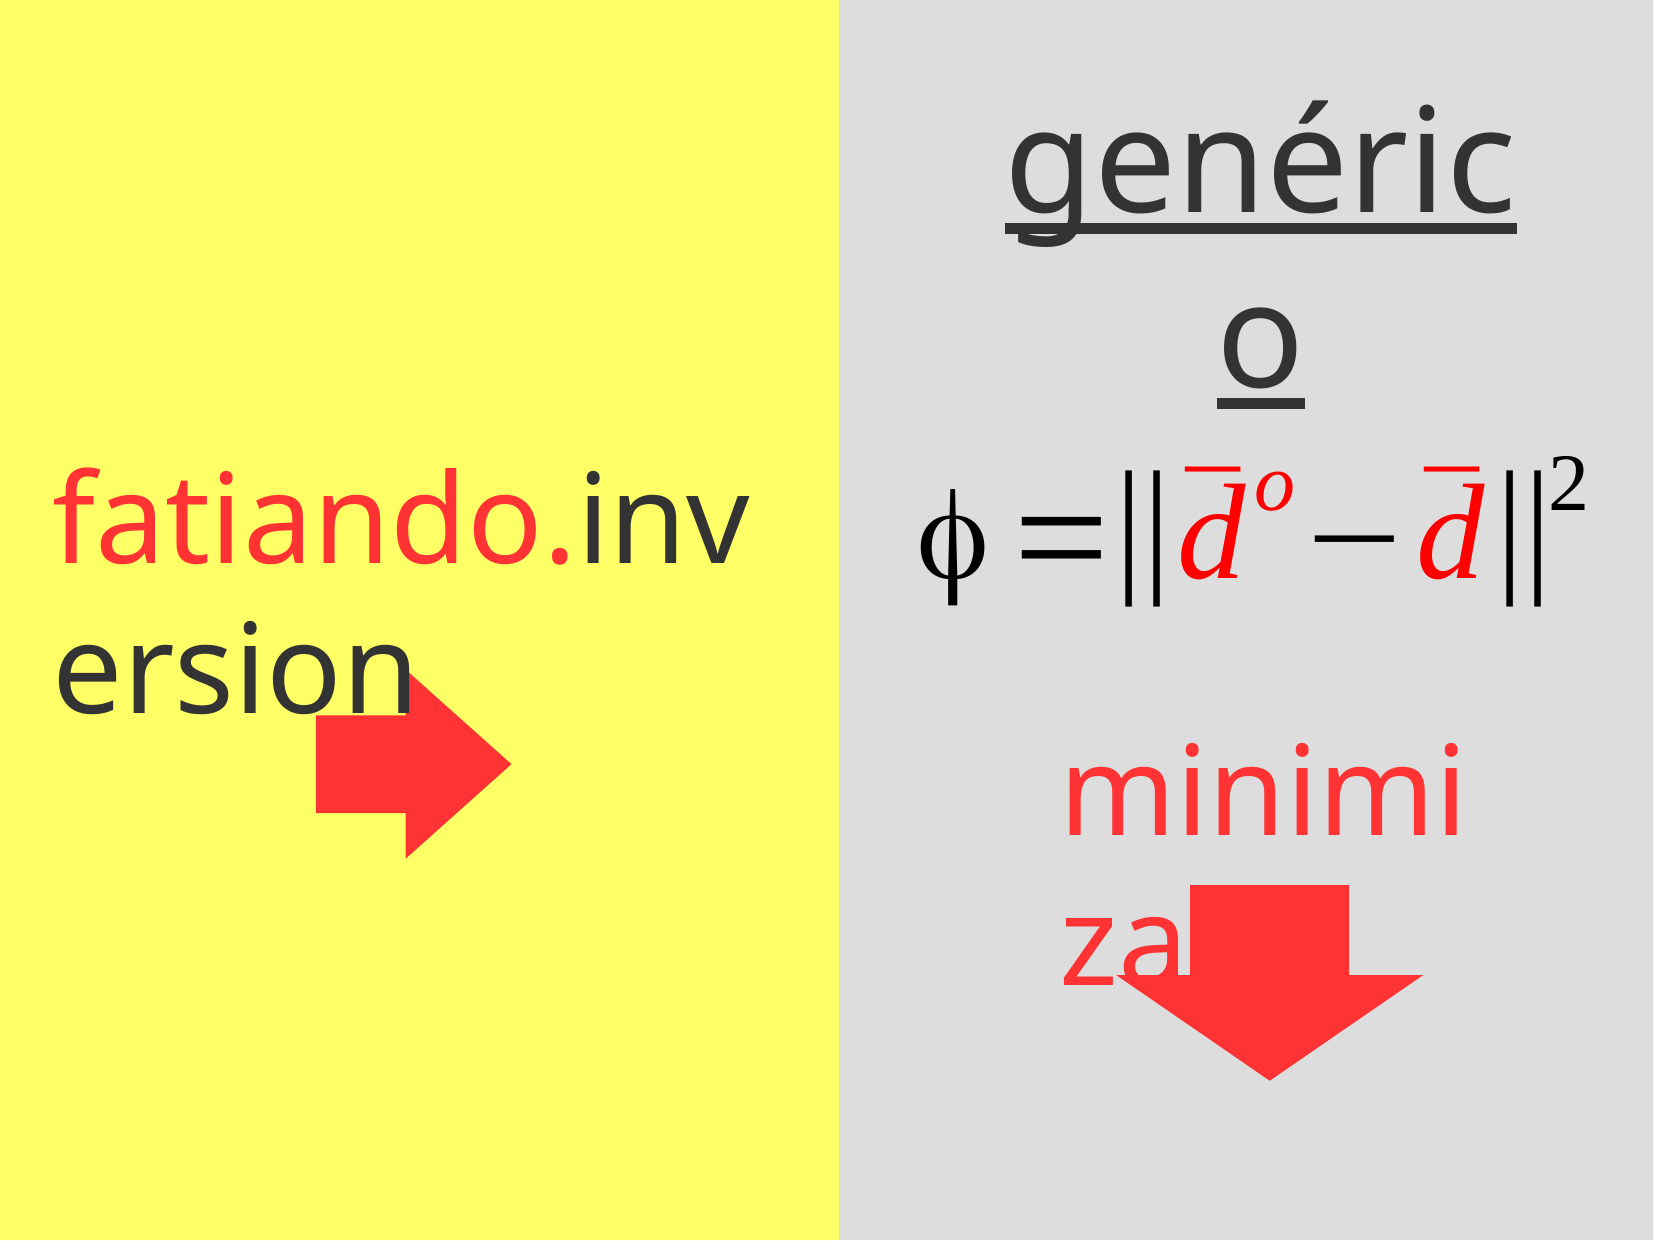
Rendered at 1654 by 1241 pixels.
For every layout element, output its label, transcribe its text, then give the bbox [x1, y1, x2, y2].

text_box [0, 0, 833, 1241]
title fatiando.inversion [23, 425, 780, 603]
chart [909, 437, 1597, 613]
title minimizar [1039, 696, 1489, 875]
text_box [1116, 885, 1424, 1081]
title genérico [956, 53, 1565, 349]
